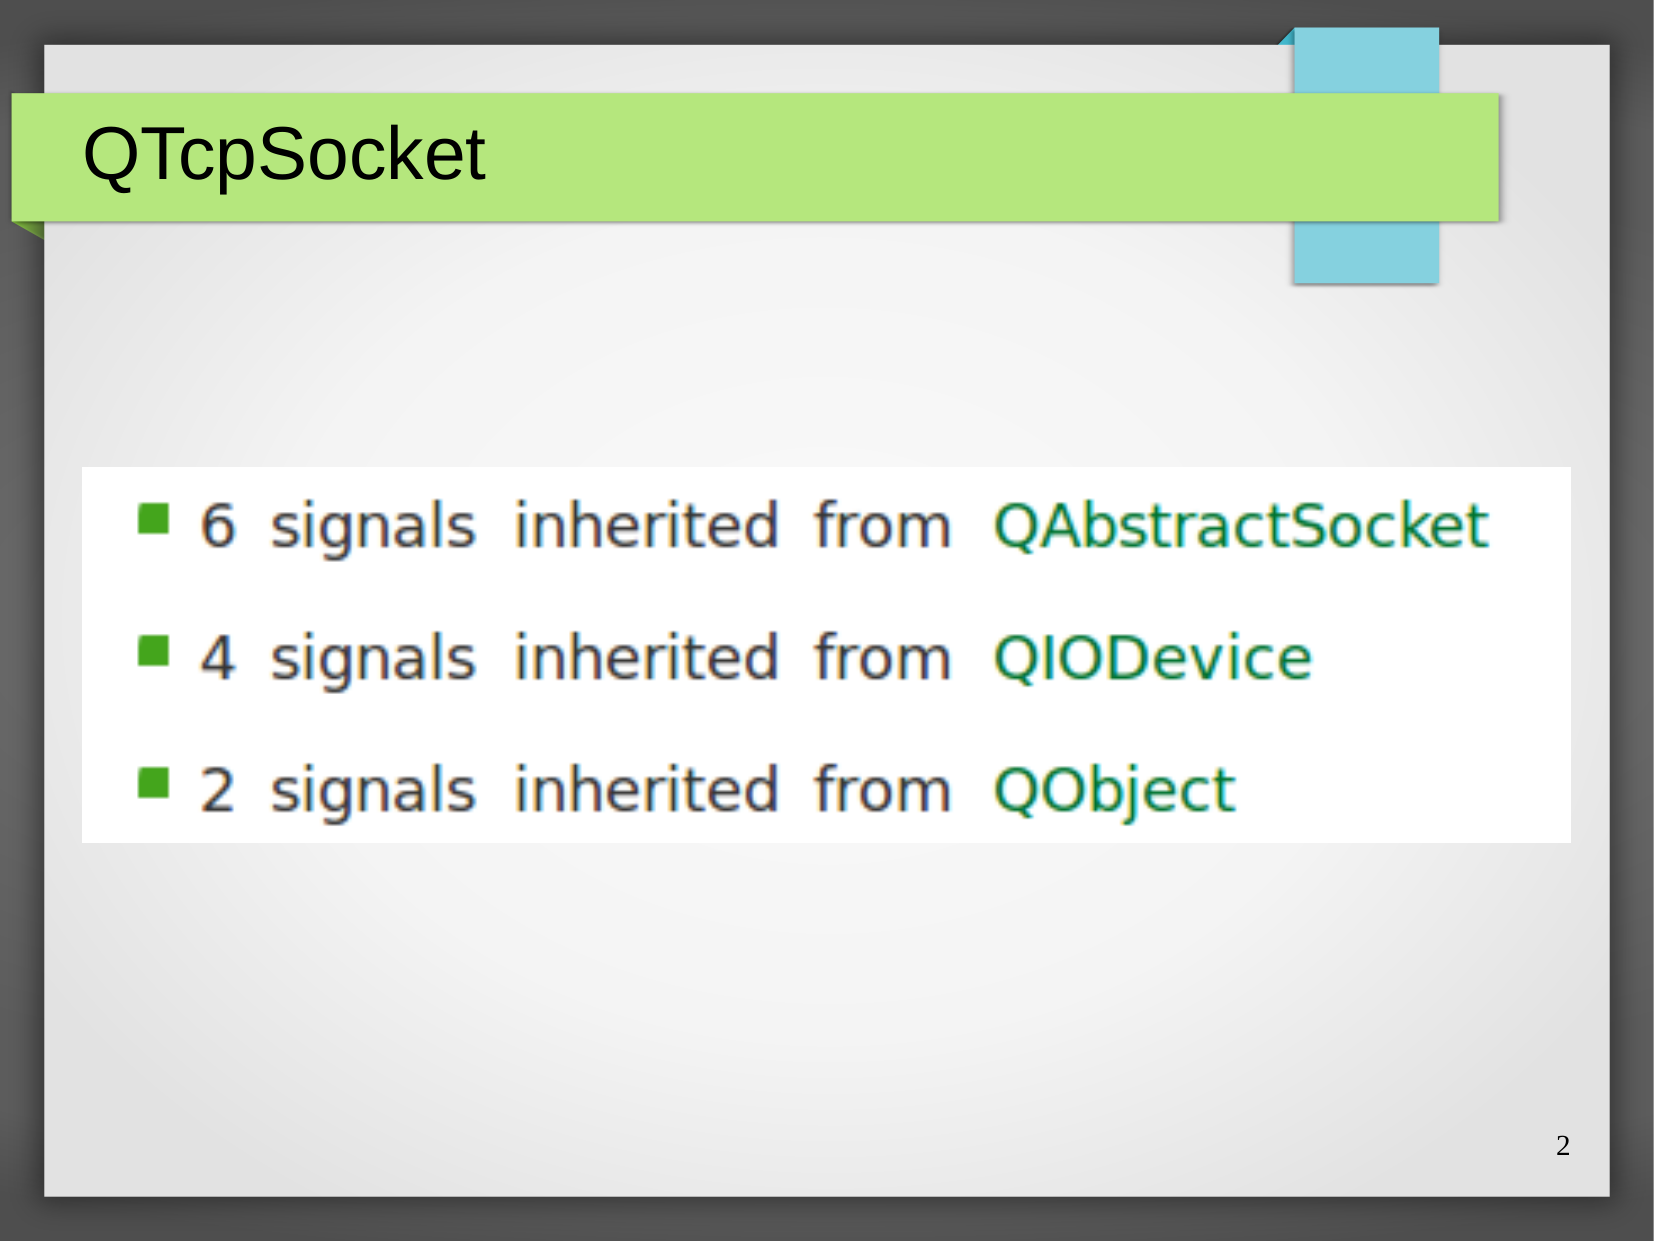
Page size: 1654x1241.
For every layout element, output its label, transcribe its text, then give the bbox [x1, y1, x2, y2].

title QTcpSocket [82, 94, 1264, 213]
picture [0, 0, 1654, 1241]
